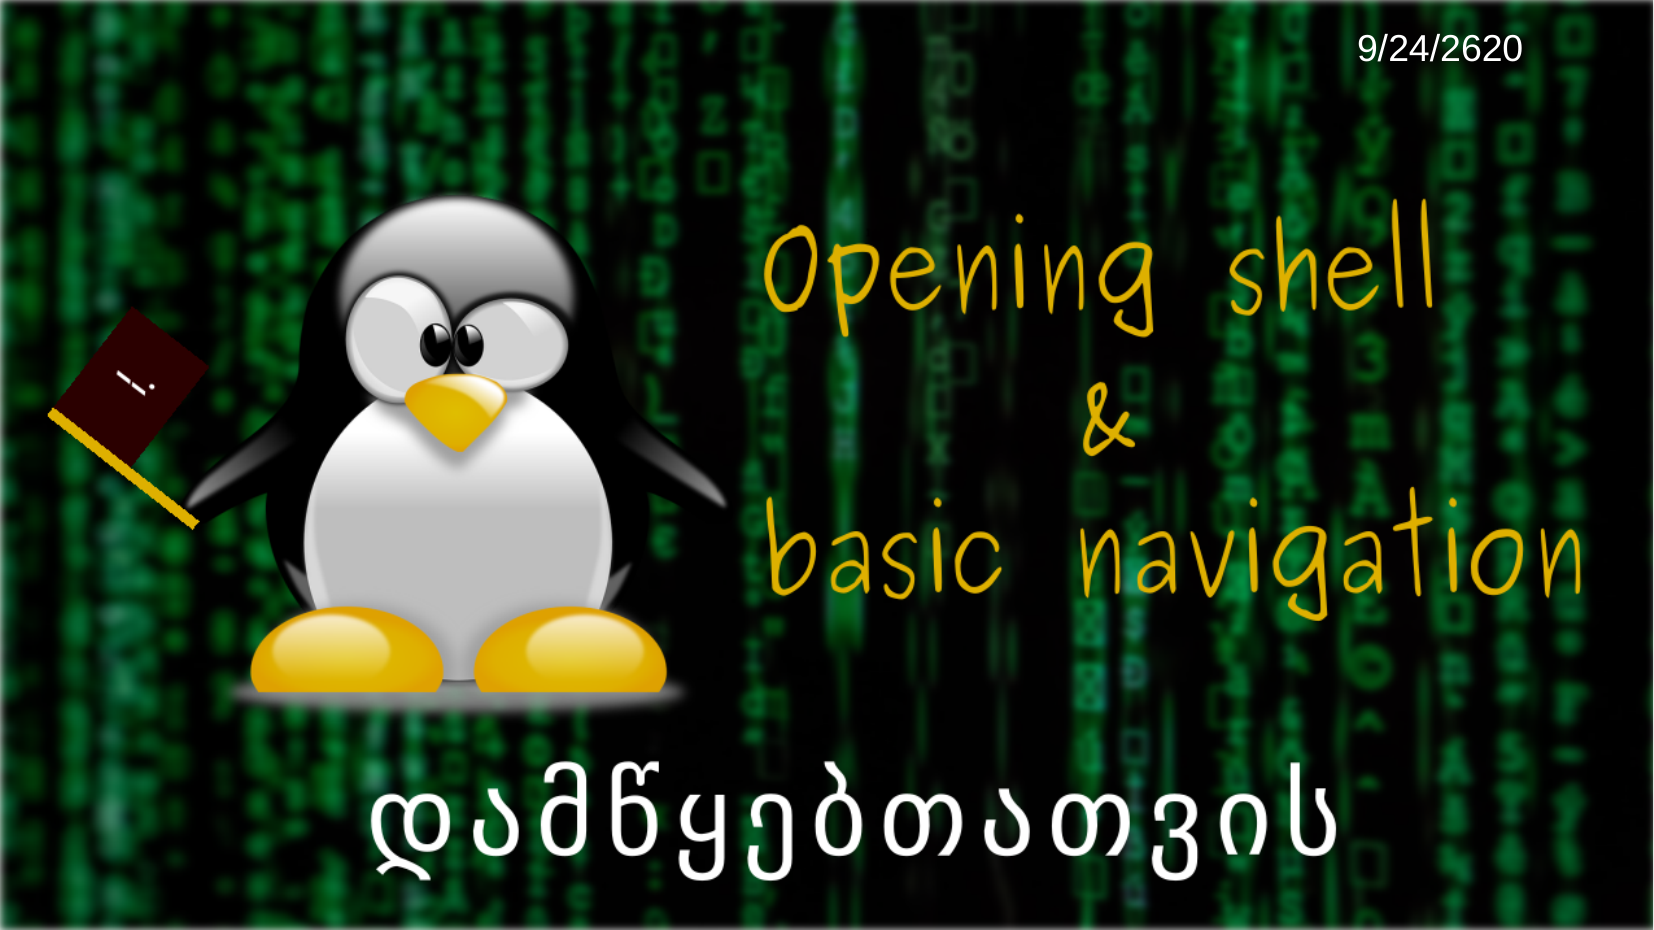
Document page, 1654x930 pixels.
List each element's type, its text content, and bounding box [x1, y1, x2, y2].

text_box 12/28/2020 [1342, 19, 1601, 91]
picture [0, 0, 1654, 930]
